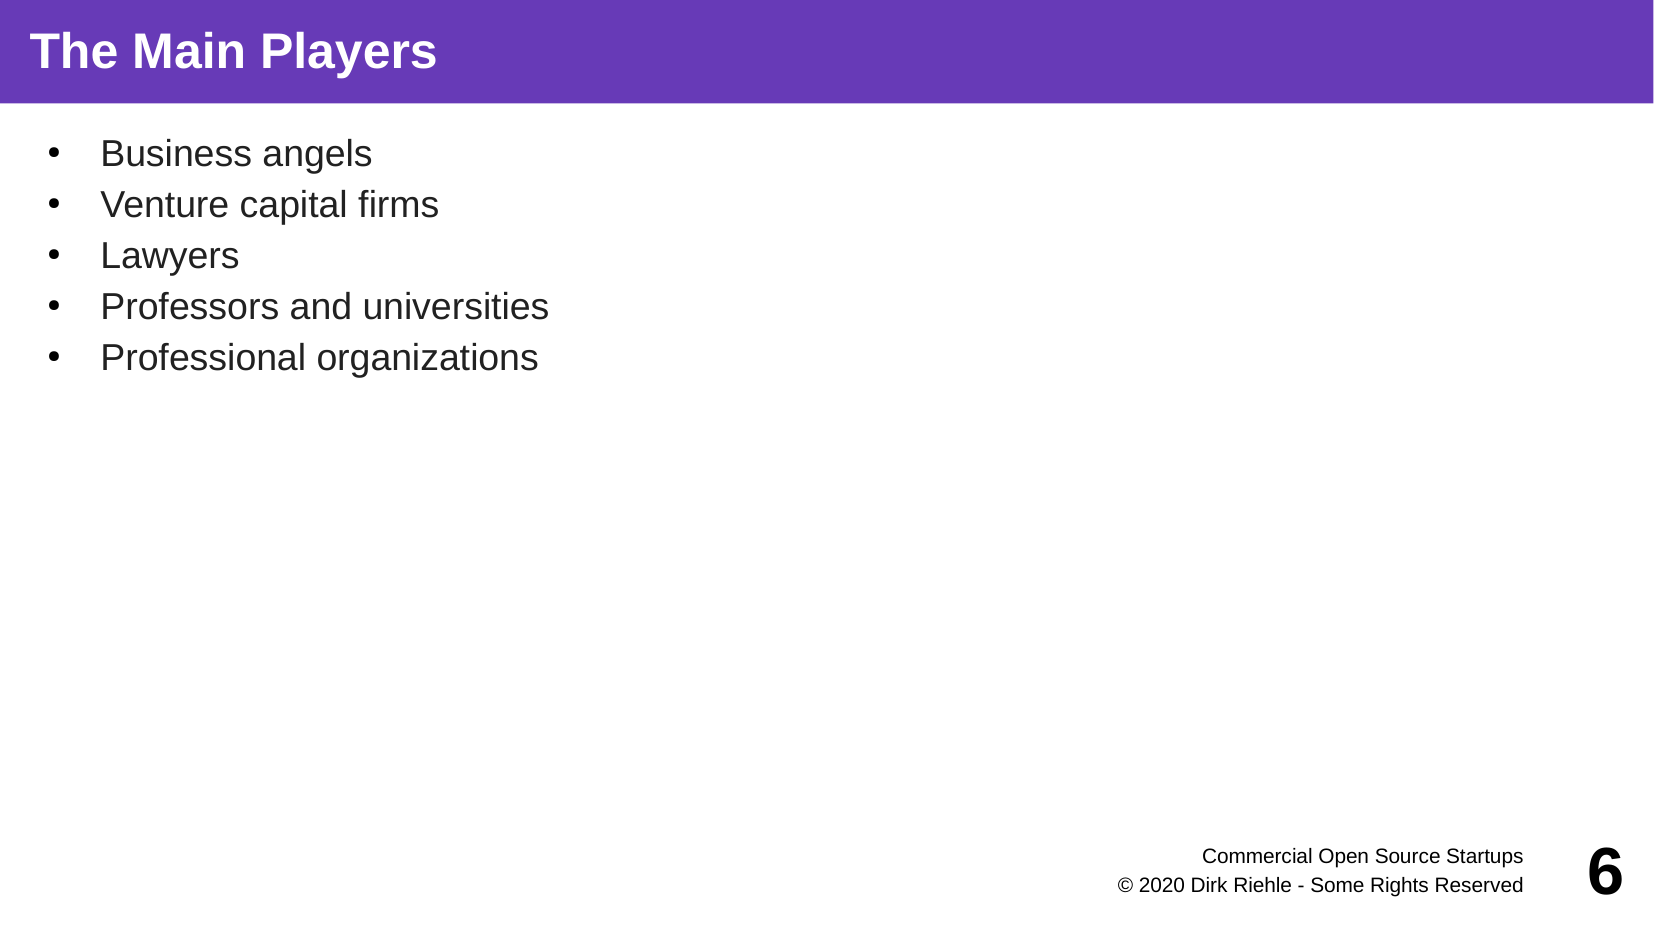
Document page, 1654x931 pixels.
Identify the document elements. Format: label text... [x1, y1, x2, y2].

list Business angels Venture capital firms Lawyers Professors and universities Professional organizations [29, 132, 1625, 813]
title The Main Players [0, 0, 1654, 104]
